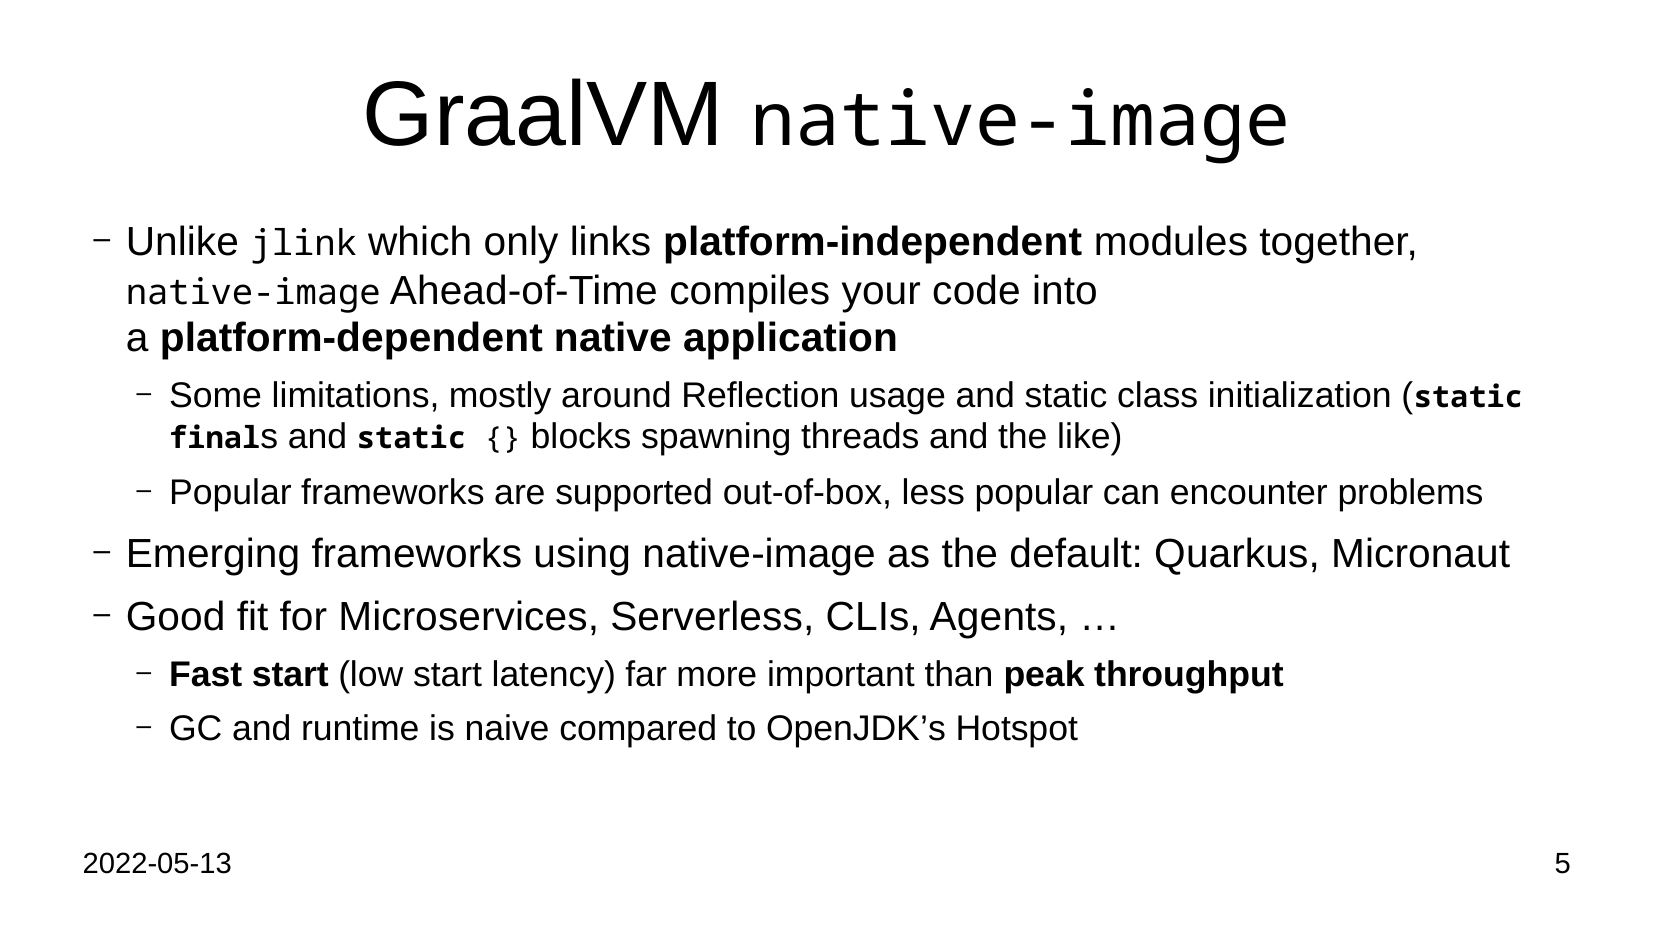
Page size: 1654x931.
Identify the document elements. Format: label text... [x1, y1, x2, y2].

list Unlike jlink which only links platform-independent modules together, native-image Ahead-of-Time compiles your code into a platform-dependent native application Some limitations, mostly around Reflection usage and static class initialization (static finals and static {} blocks spawning threads and the like) Popular frameworks are supported out-of-box, less popular can encounter problems Emerging frameworks using native-image as the default: Quarkus, Micronaut Good fit for Microservices, Serverless, CLIs, Agents, … Fast start (low start latency) far more important than peak throughput GC and runtime is naive compared to OpenJDK’s Hotspot [82, 217, 1571, 758]
title GraalVM native-image [82, 37, 1571, 193]
